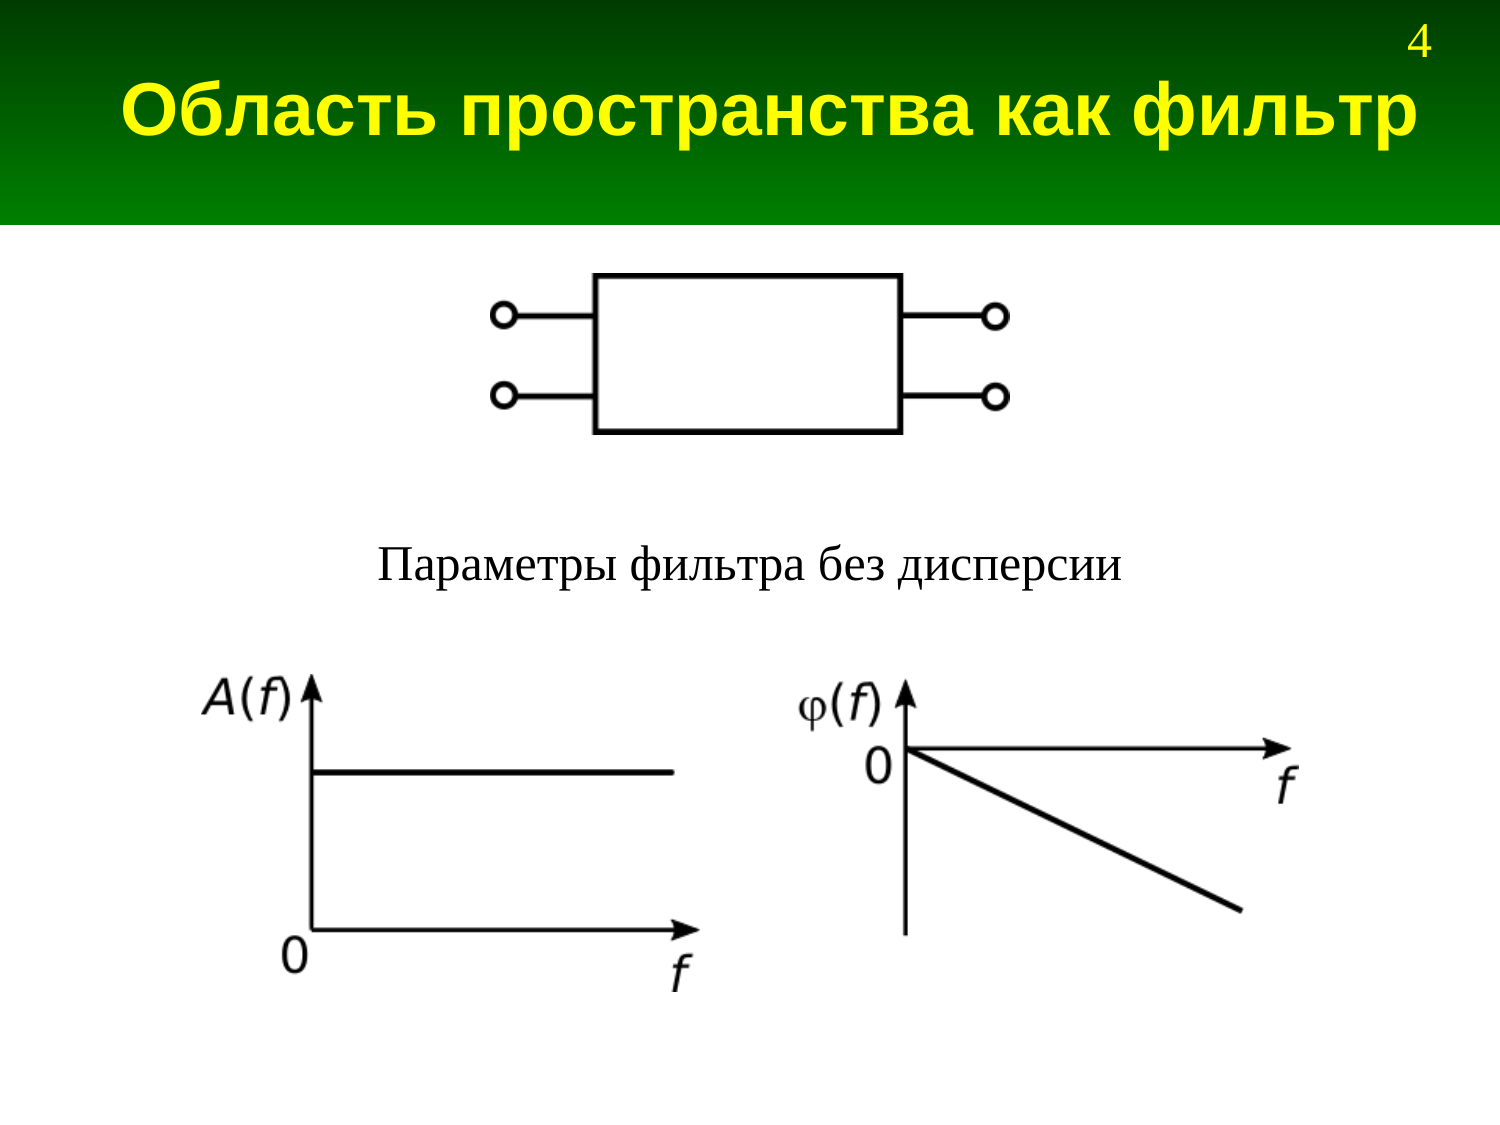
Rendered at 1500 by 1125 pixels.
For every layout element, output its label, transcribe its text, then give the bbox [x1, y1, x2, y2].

text_box Параметры фильтра без дисперсии [362, 522, 1138, 598]
title Область пространства как фильтр [100, 7, 1441, 204]
picture [201, 674, 1299, 992]
picture [490, 273, 1010, 435]
